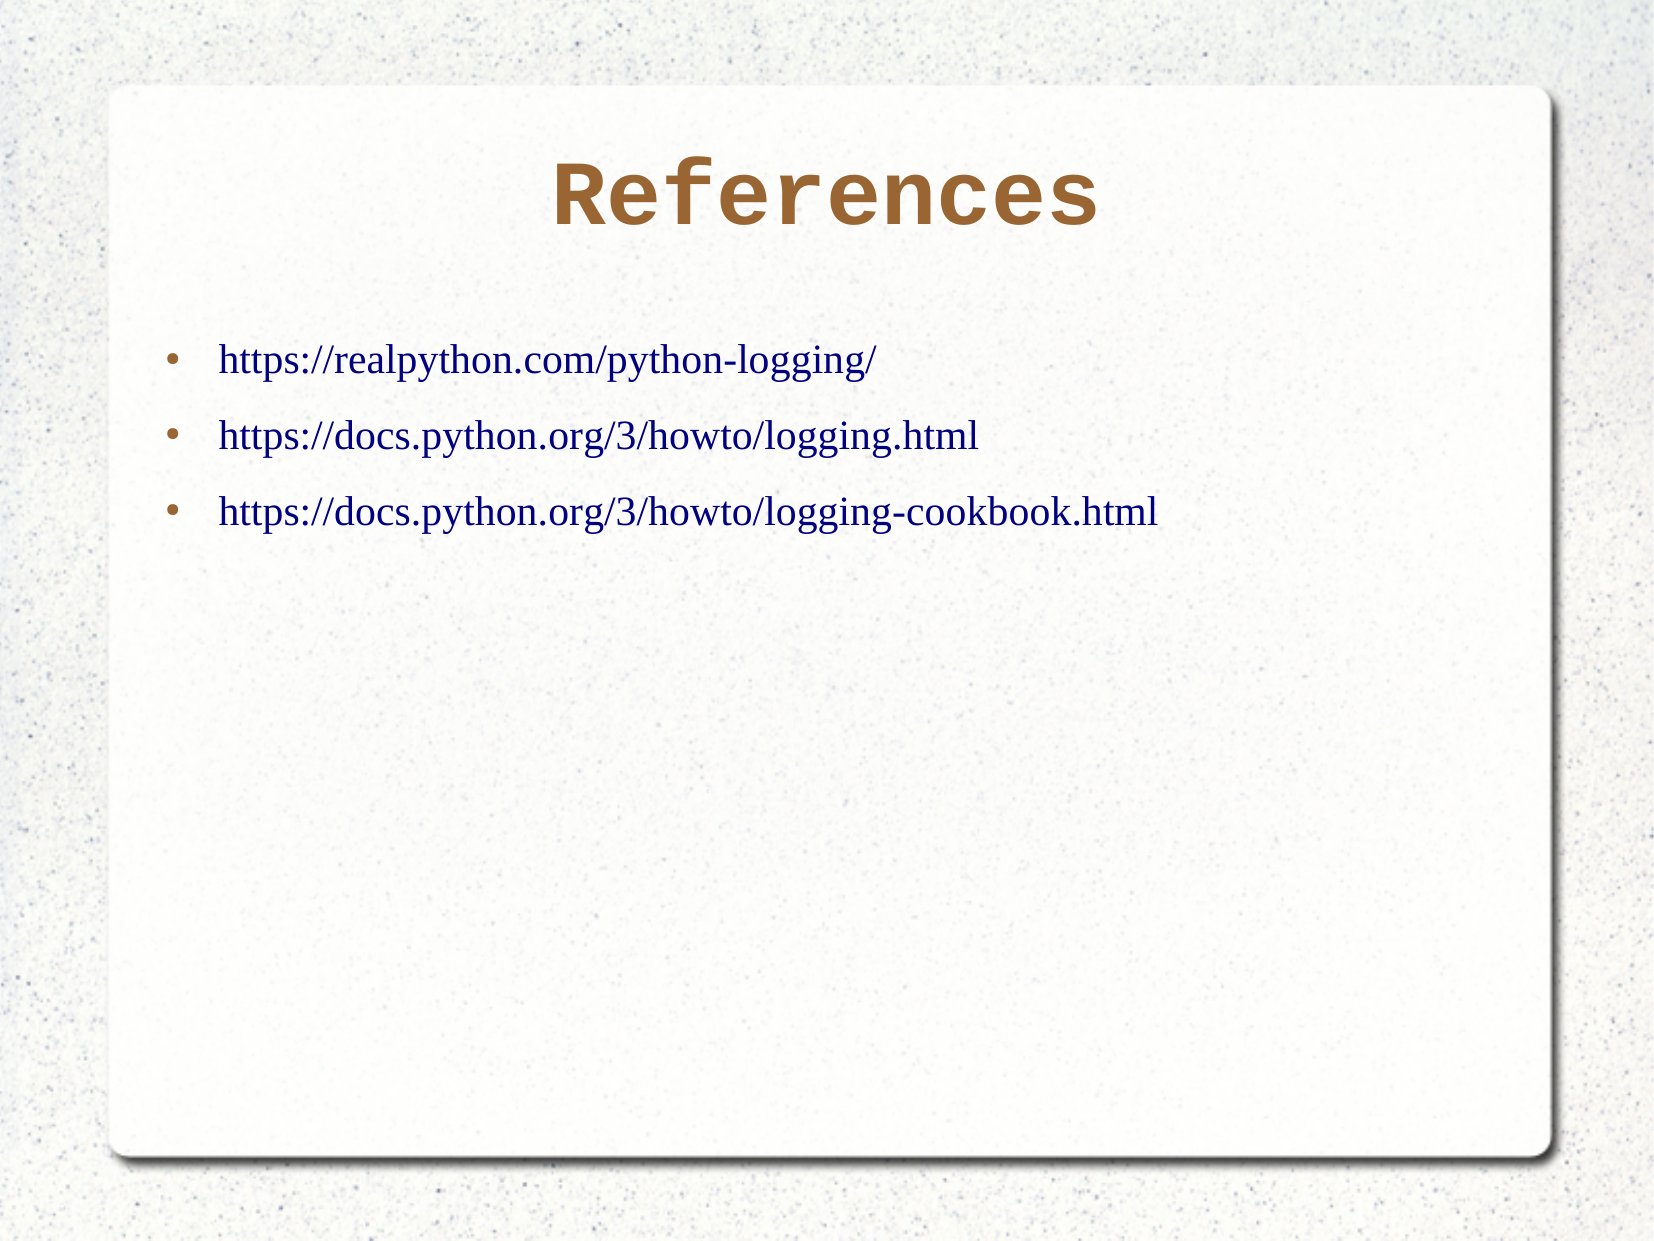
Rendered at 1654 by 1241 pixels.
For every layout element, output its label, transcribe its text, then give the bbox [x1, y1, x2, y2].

title References [118, 96, 1536, 304]
picture [0, 0, 1654, 1241]
list https://realpython.com/python-logging/ https://docs.python.org/3/howto/logging.html https://docs.python.org/3/howto/logging-cookbook.html [147, 336, 1506, 987]
